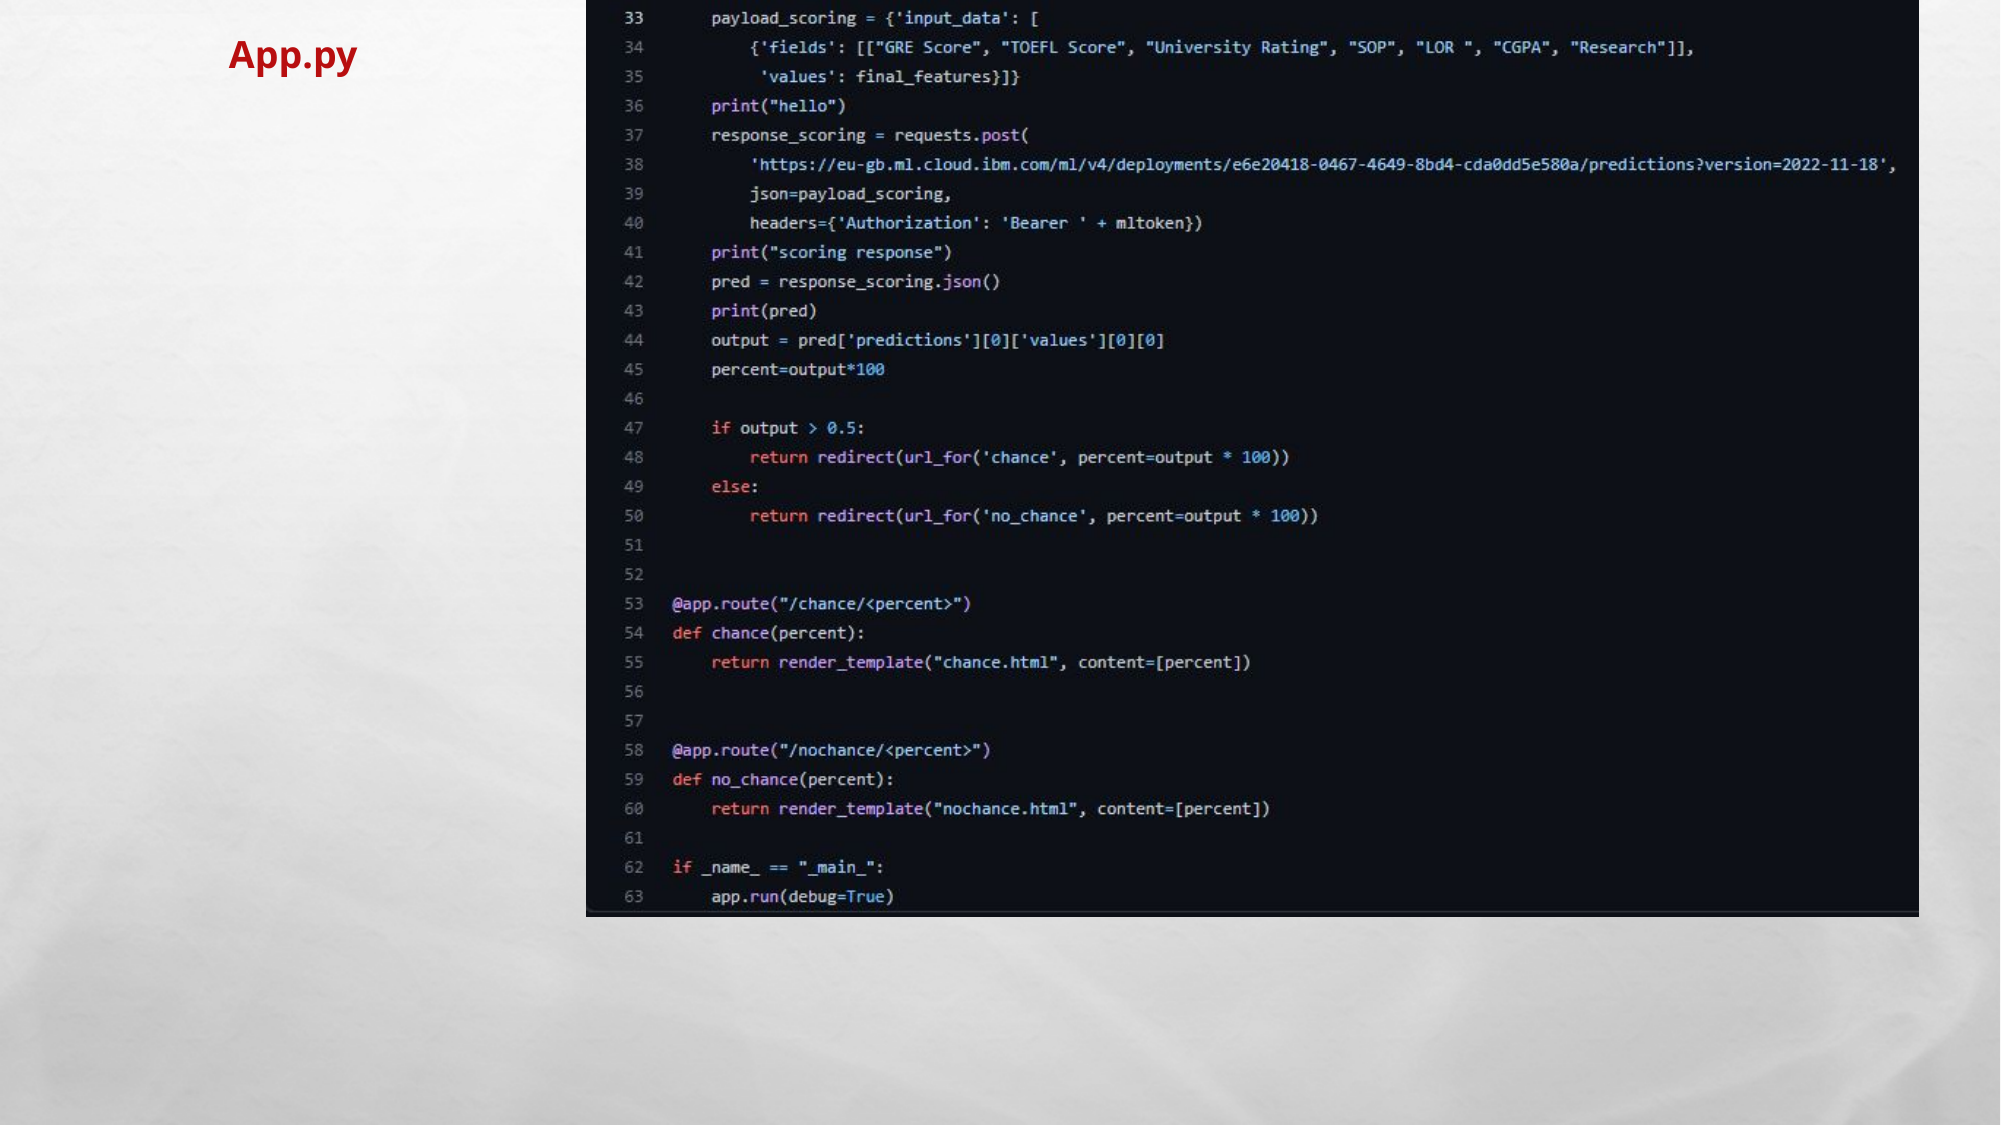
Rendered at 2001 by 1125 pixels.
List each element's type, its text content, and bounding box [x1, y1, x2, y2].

text_box App.py [0, 23, 587, 85]
picture [586, 0, 1919, 917]
